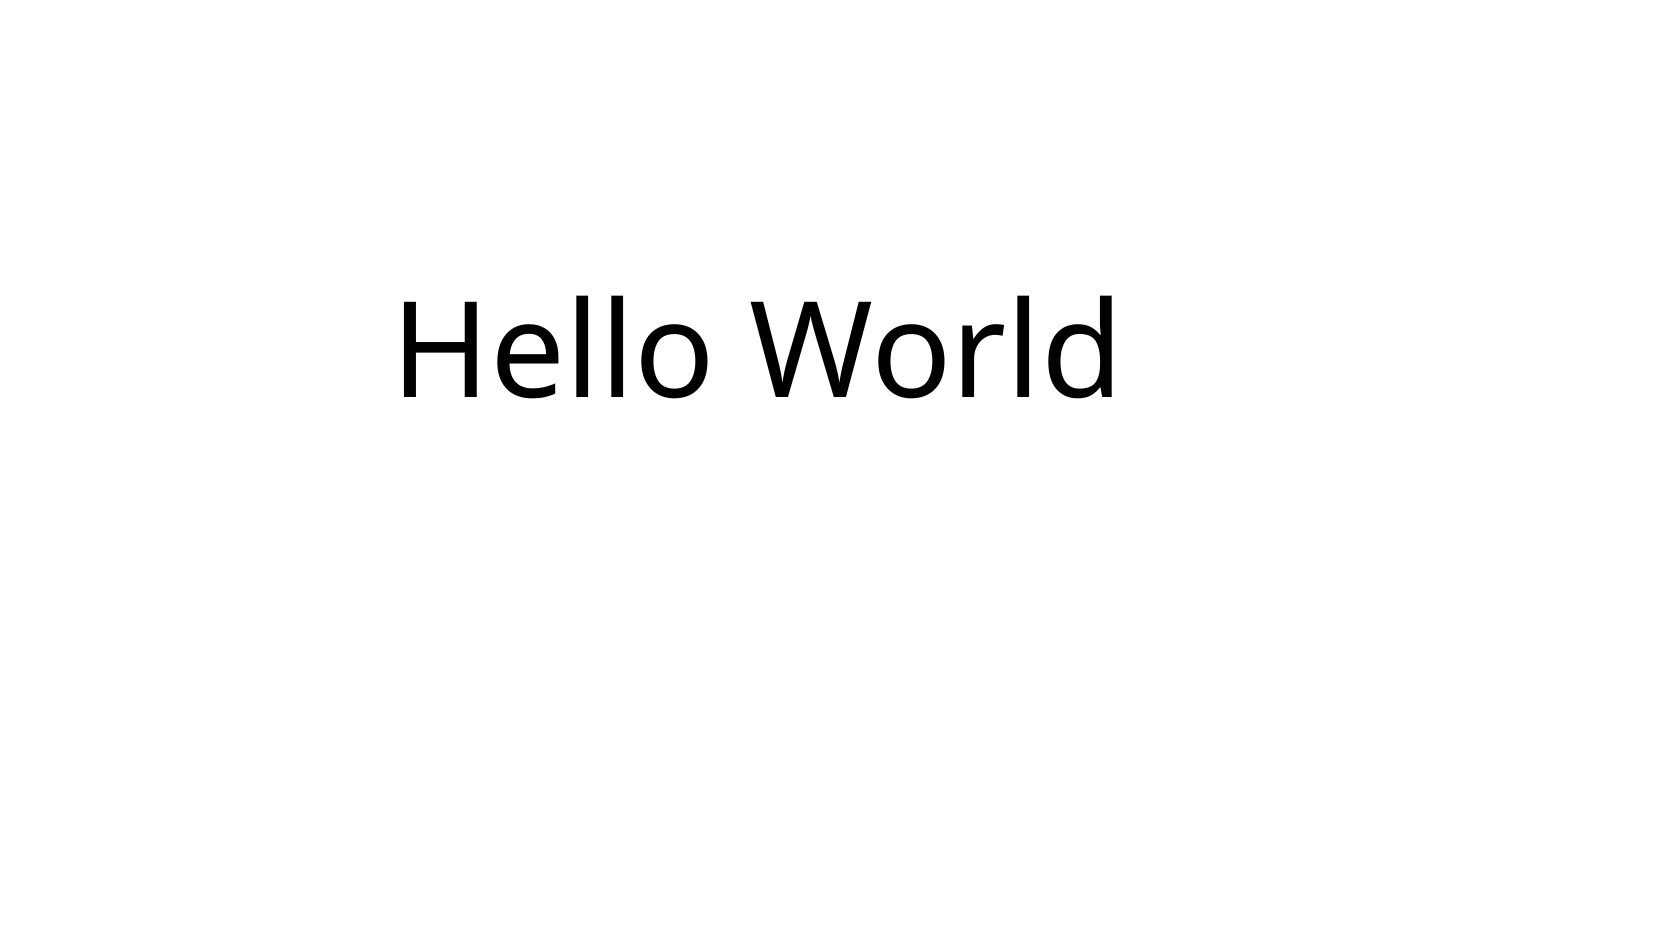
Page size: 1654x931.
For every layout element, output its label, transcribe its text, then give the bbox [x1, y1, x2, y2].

text_box Hello World [210, 271, 1306, 421]
